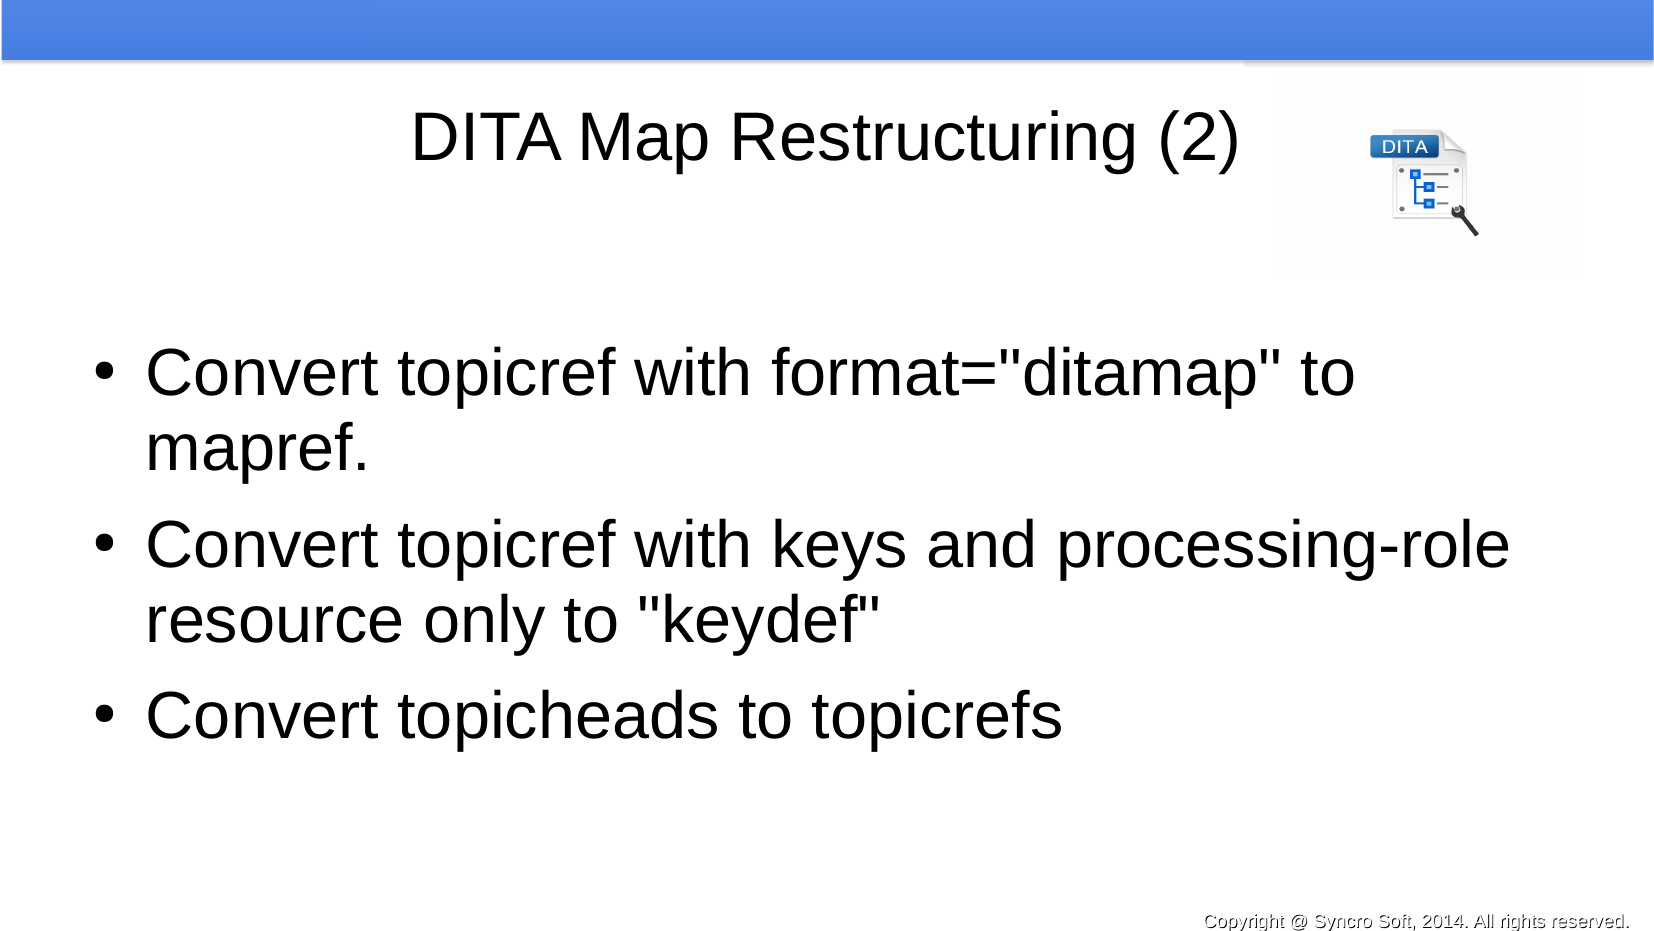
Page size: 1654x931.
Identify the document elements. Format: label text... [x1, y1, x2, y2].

list Convert topicref with format="ditamap" to mapref. Convert topicref with keys and processing-role resource only to "keydef" Convert topicheads to topicrefs [75, 257, 1564, 931]
picture [1, 0, 1654, 67]
title DITA Map Restructuring (2) [82, 59, 1571, 215]
picture [1275, 70, 1582, 278]
